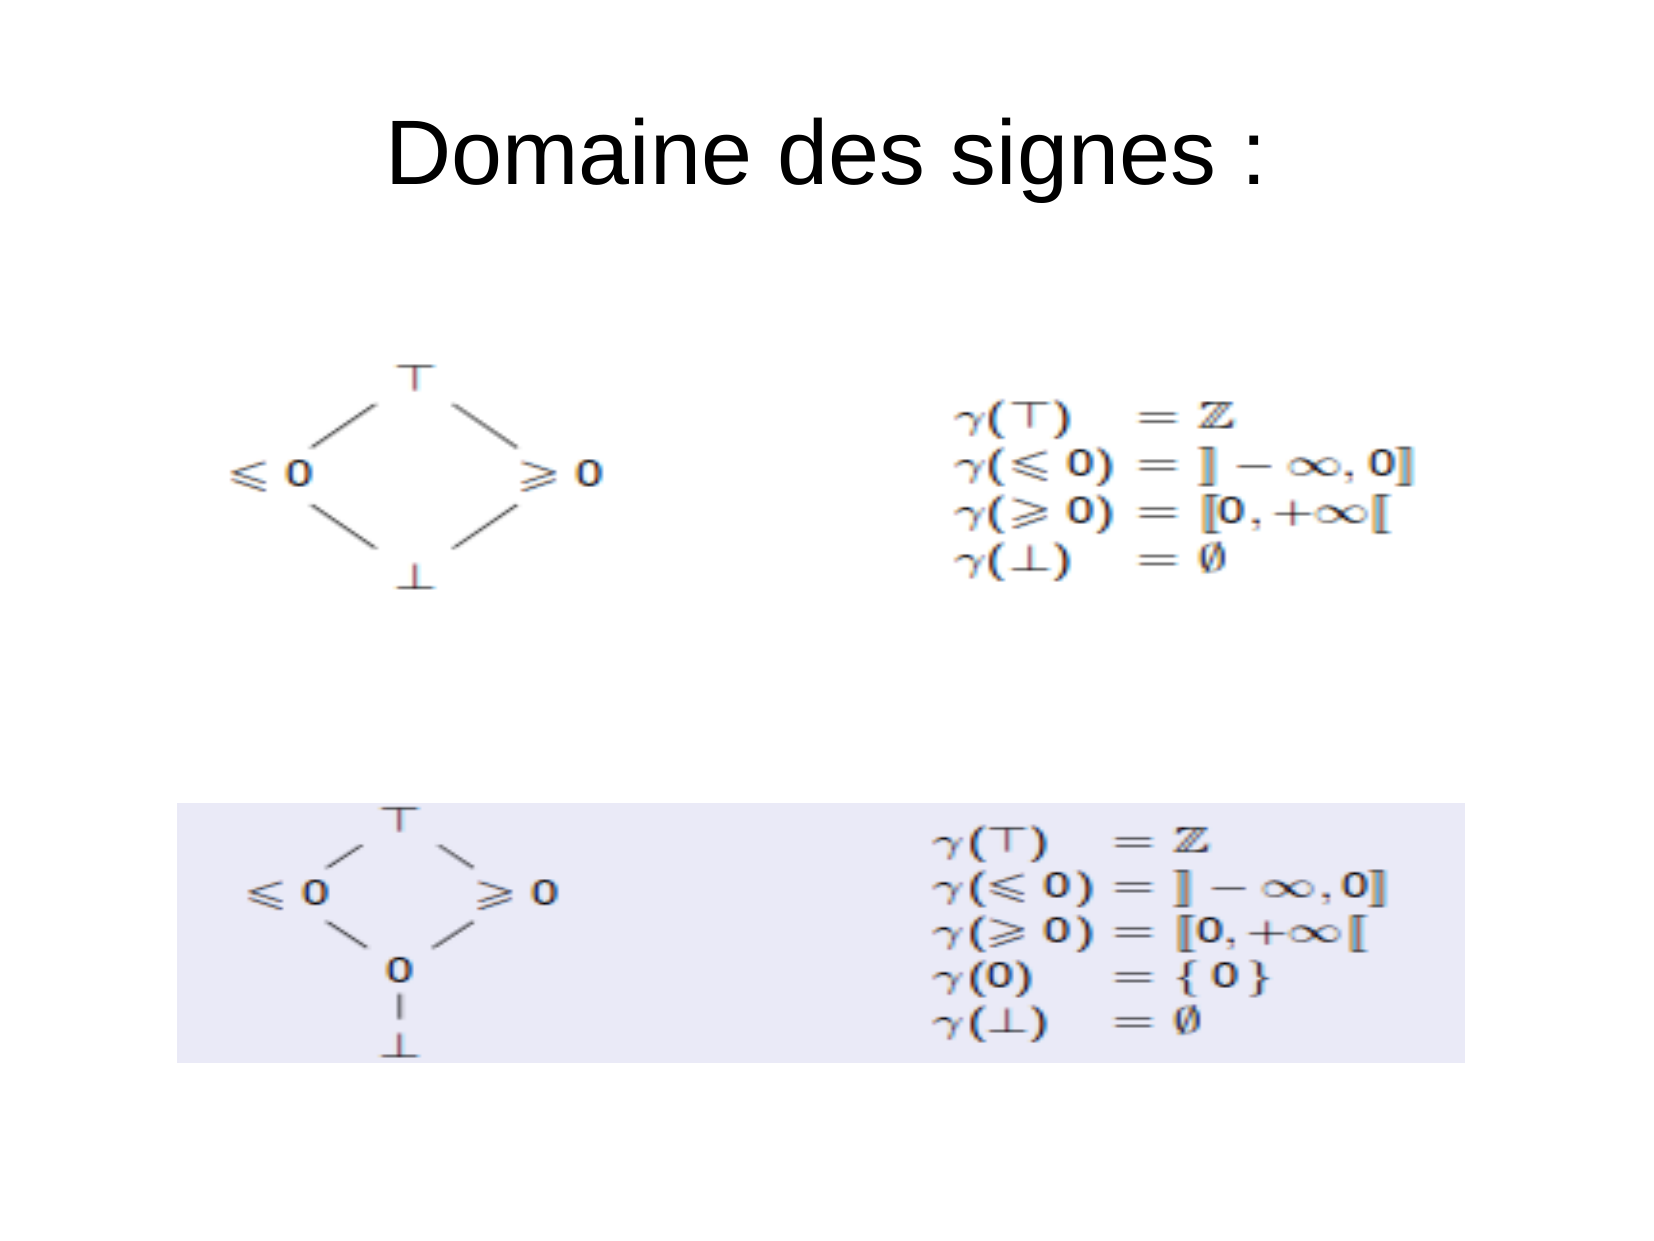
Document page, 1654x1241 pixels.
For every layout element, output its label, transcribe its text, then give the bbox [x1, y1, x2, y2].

picture [70, 342, 1501, 603]
title Domaine des signes : [82, 49, 1571, 257]
picture [177, 803, 1465, 1063]
